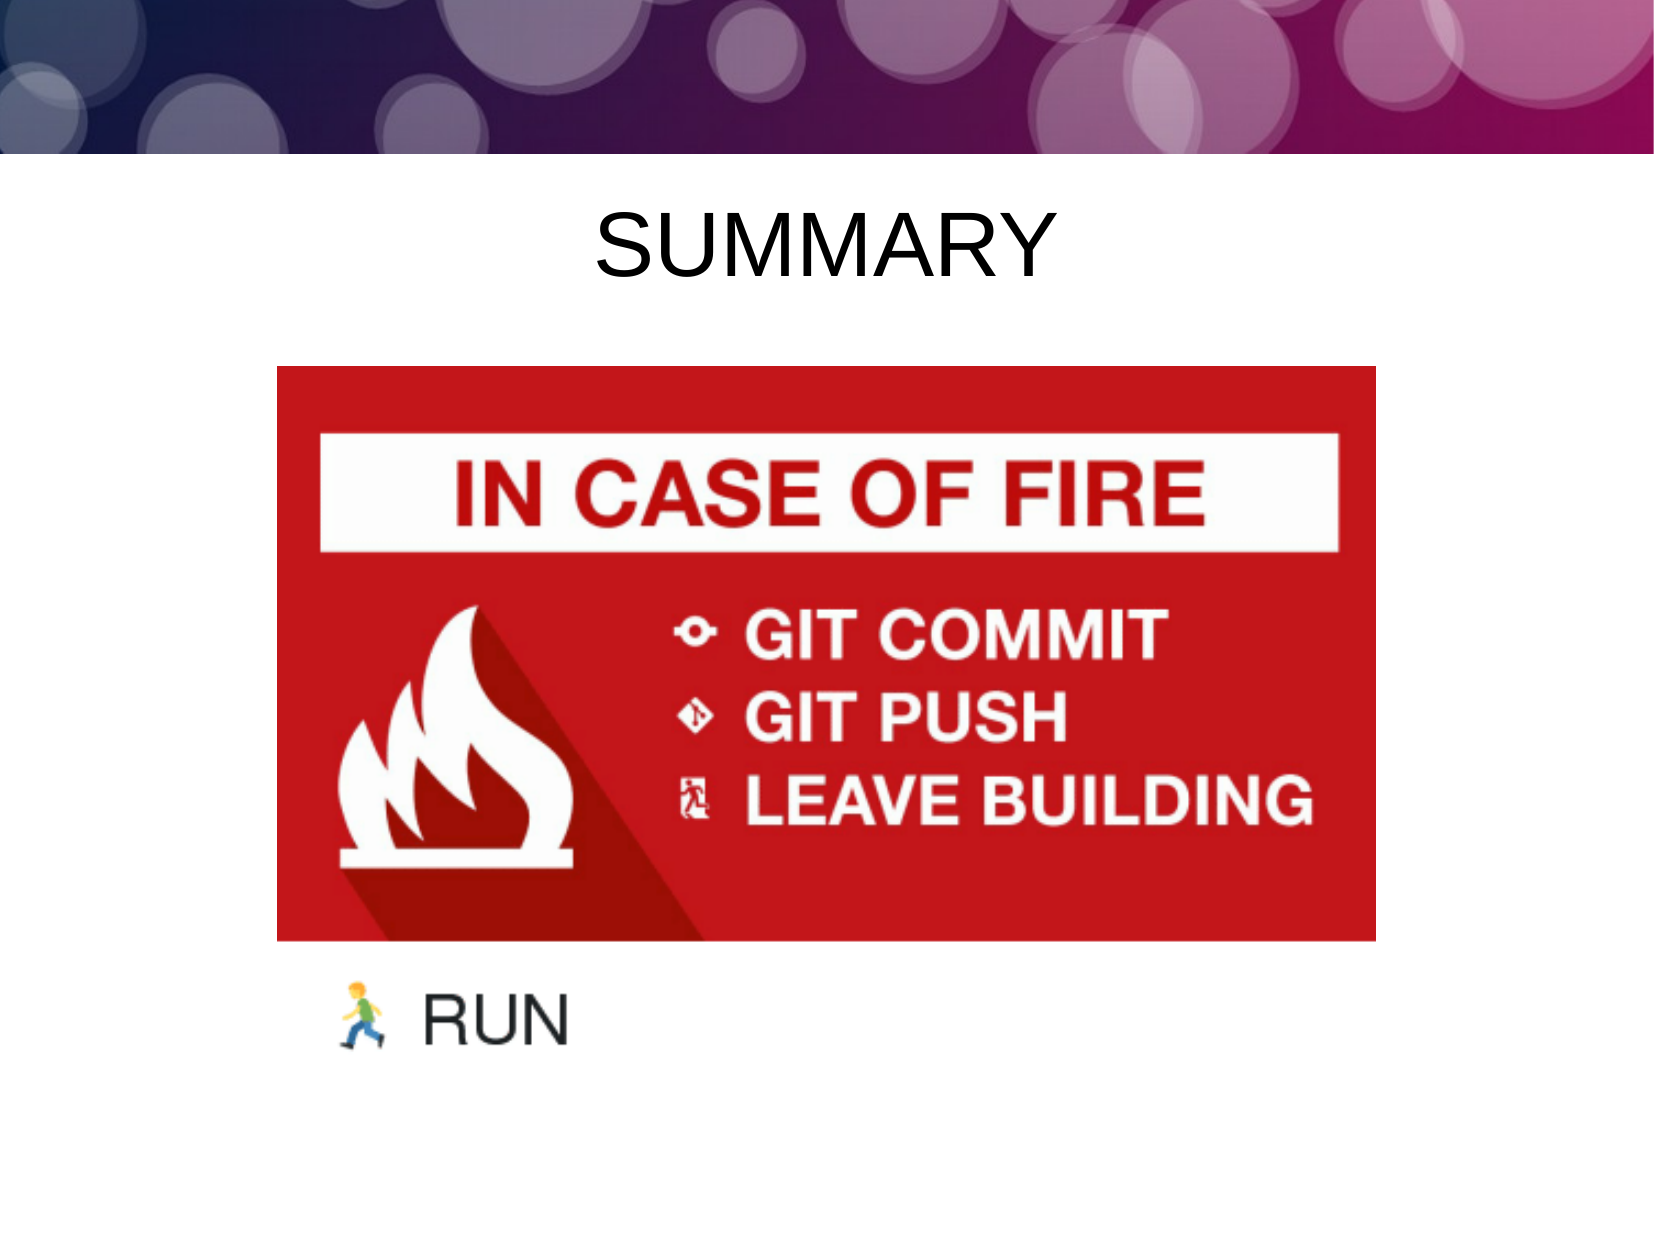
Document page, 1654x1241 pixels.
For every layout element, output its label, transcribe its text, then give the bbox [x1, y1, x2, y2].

picture [277, 366, 1376, 1087]
title SUMMARY [82, 159, 1571, 331]
picture [0, 0, 1654, 154]
